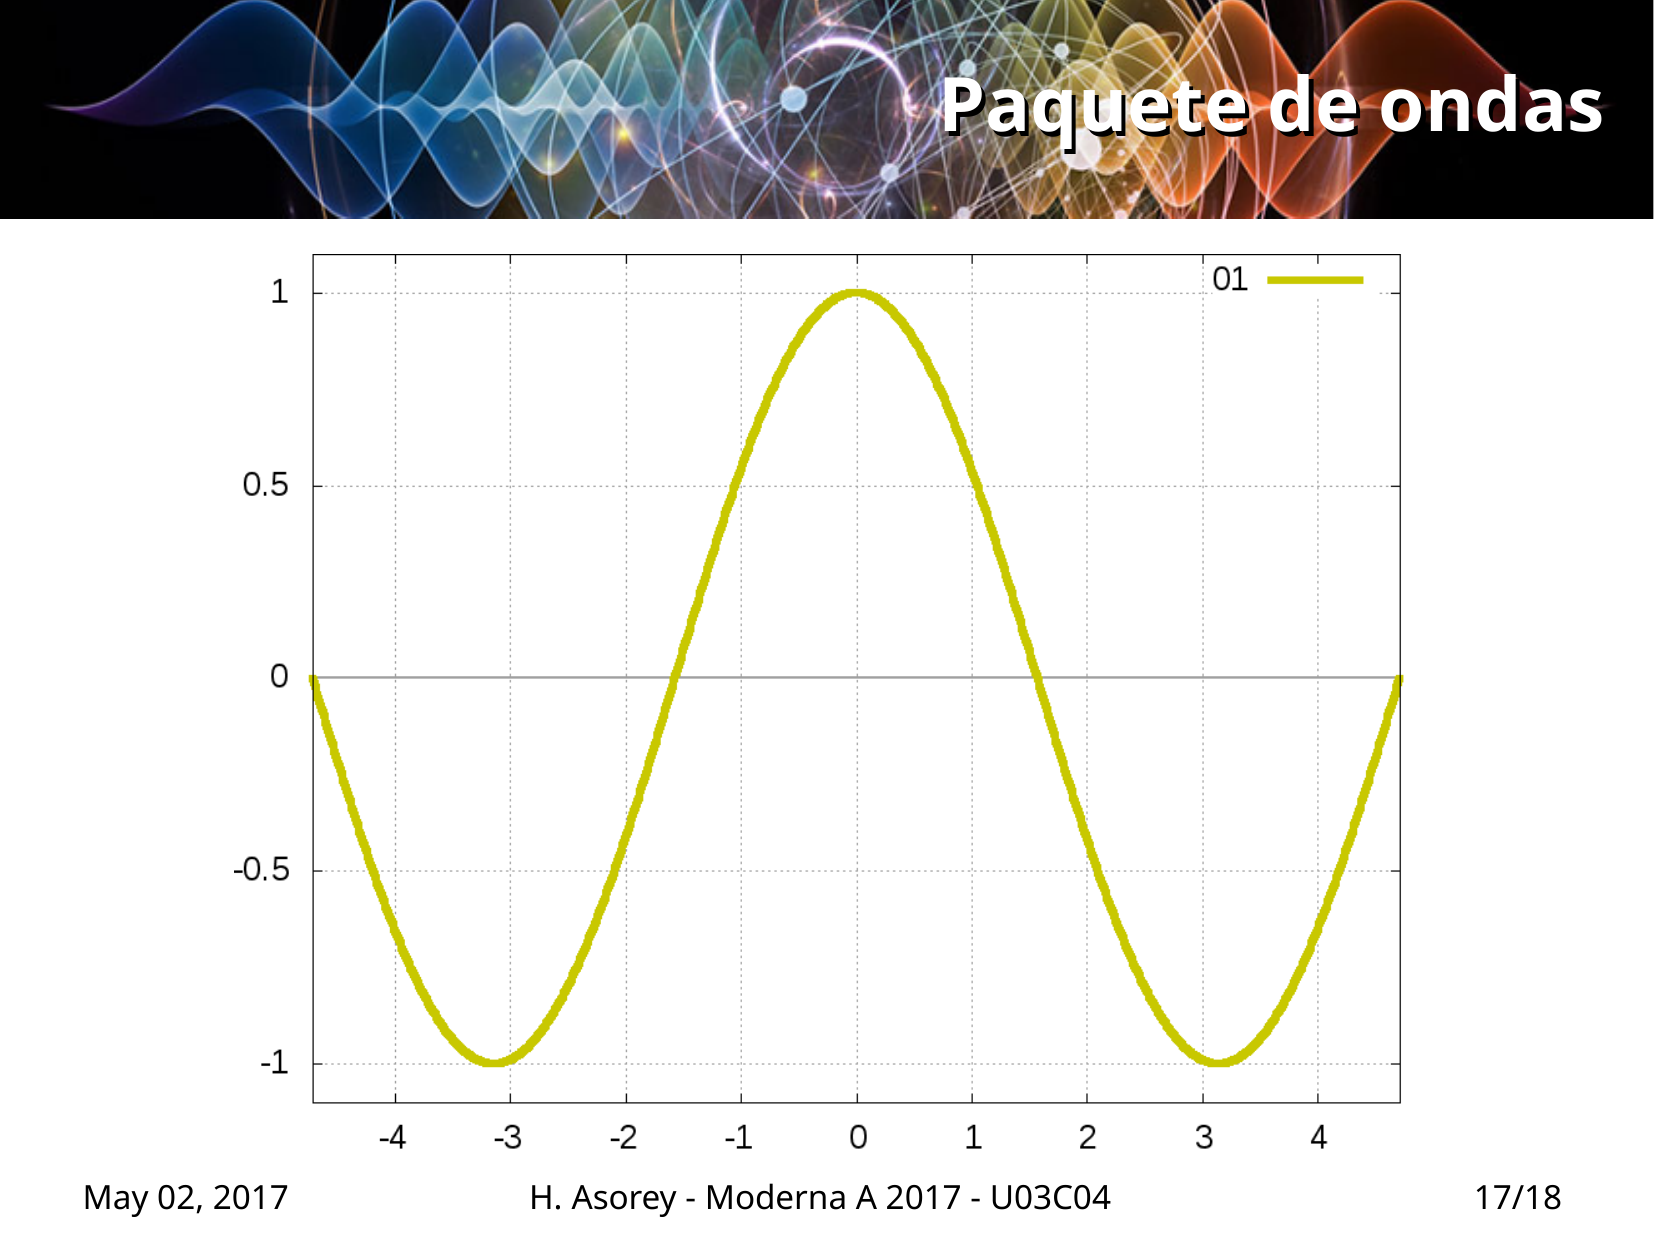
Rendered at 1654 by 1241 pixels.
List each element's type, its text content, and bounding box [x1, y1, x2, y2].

picture [234, 254, 1416, 1156]
picture [0, 0, 1654, 219]
title Paquete de ondas [45, 15, 1606, 191]
